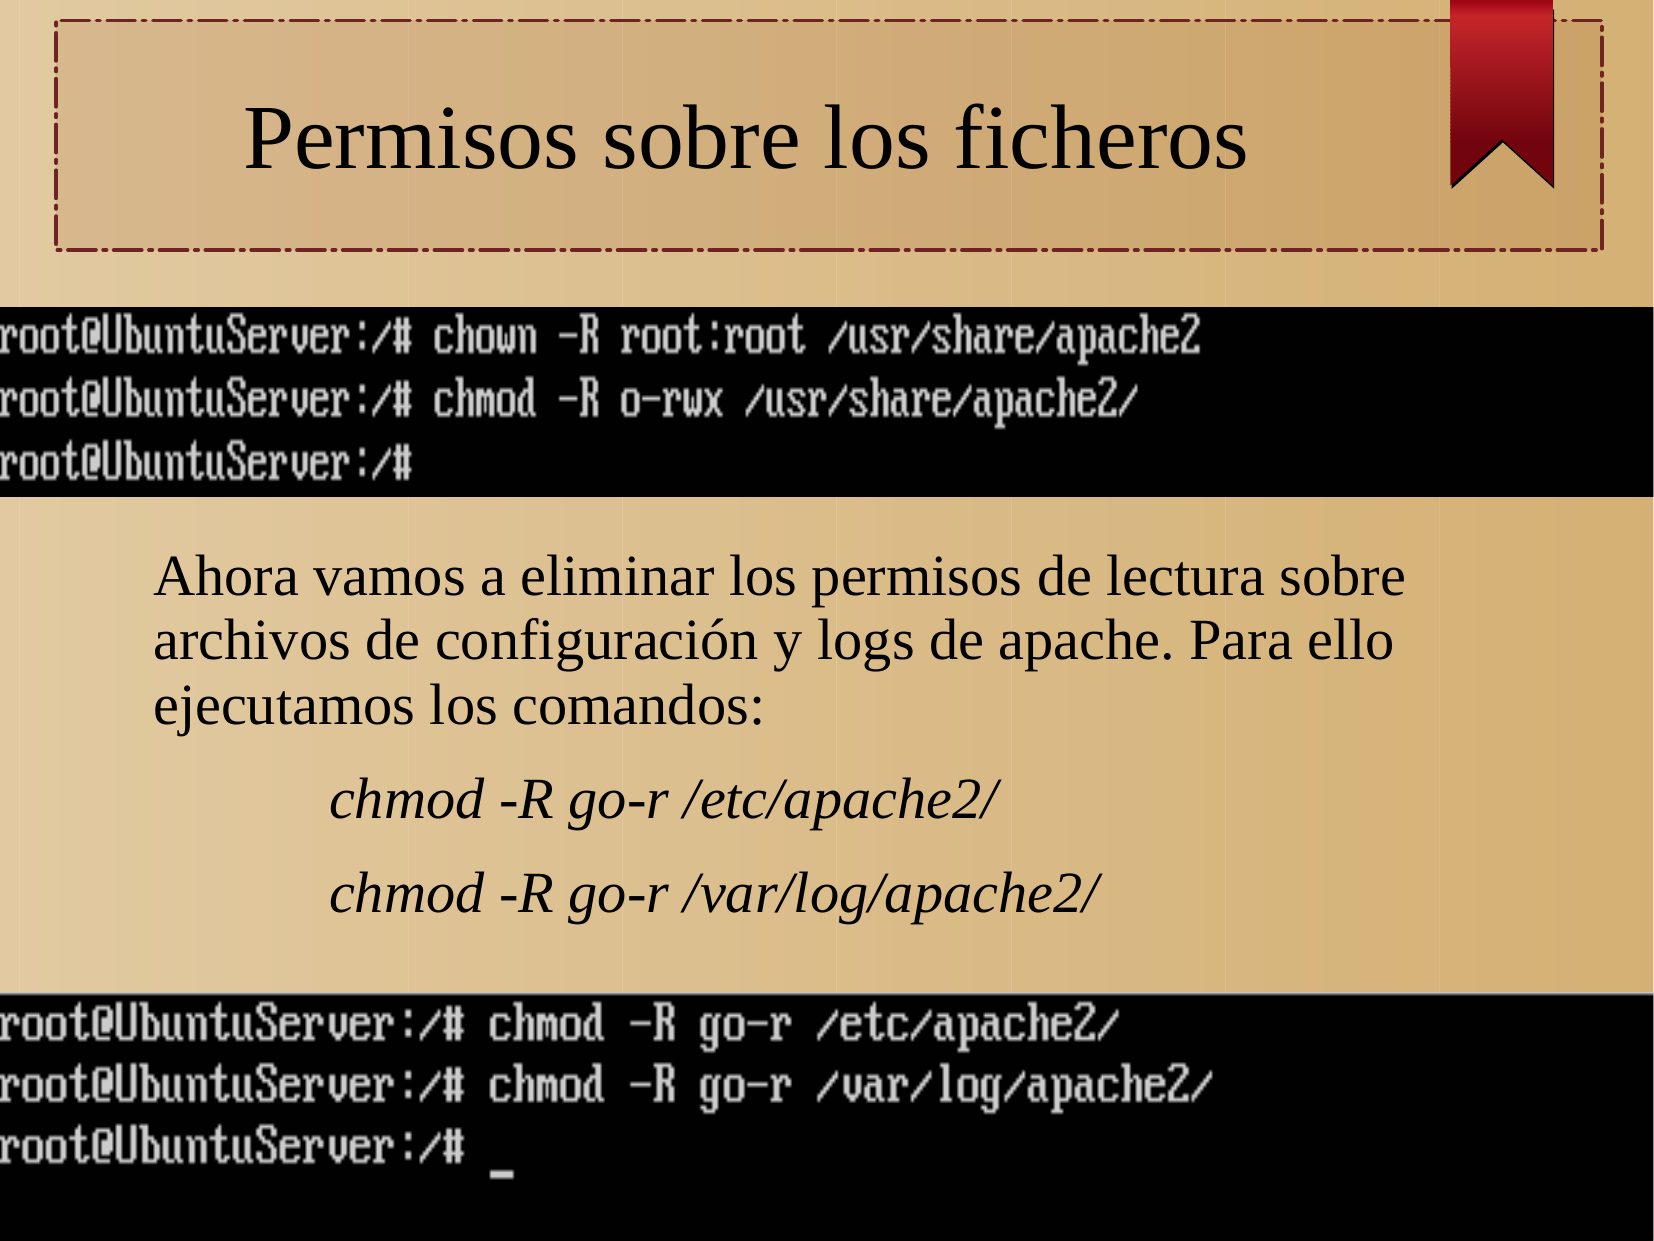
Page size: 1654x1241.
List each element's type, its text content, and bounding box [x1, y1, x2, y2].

picture [0, 992, 1654, 1241]
list Ahora vamos a eliminar los permisos de lectura sobre archivos de configuración y logs de apache. Para ello ejecutamos los comandos: chmod -R go-r /etc/apache2/ chmod -R go-r /var/log/apache2/ [82, 543, 1571, 992]
title Permisos sobre los ficheros [82, 47, 1412, 229]
picture [0, 307, 1654, 497]
